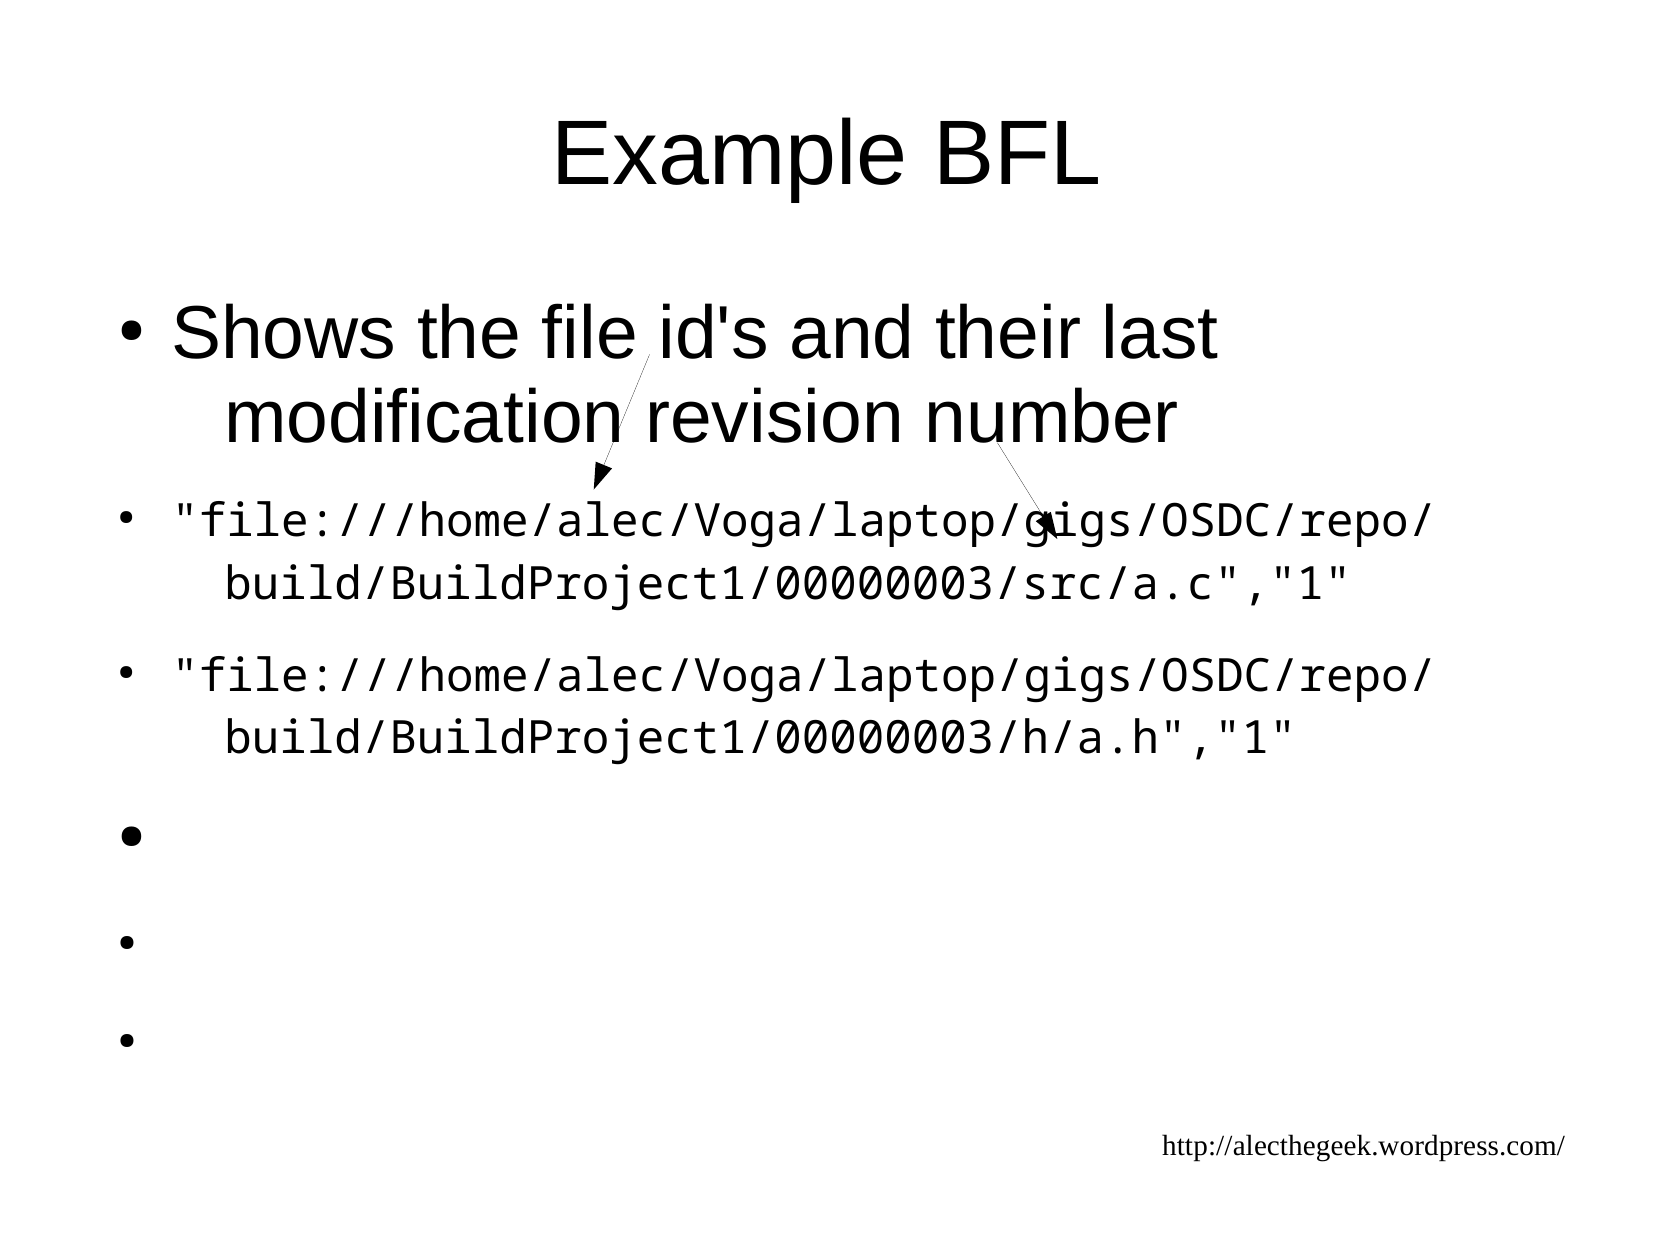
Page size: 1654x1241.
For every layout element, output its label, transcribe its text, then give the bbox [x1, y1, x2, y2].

title Example BFL [82, 49, 1571, 257]
list Shows the file id's and their last modification revision number "file:///home/alec/Voga/laptop/gigs/OSDC/repo/build/BuildProject1/00000003/src/a.c","1" "file:///home/alec/Voga/laptop/gigs/OSDC/repo/build/BuildProject1/00000003/h/a.h","1" [82, 290, 1571, 1109]
